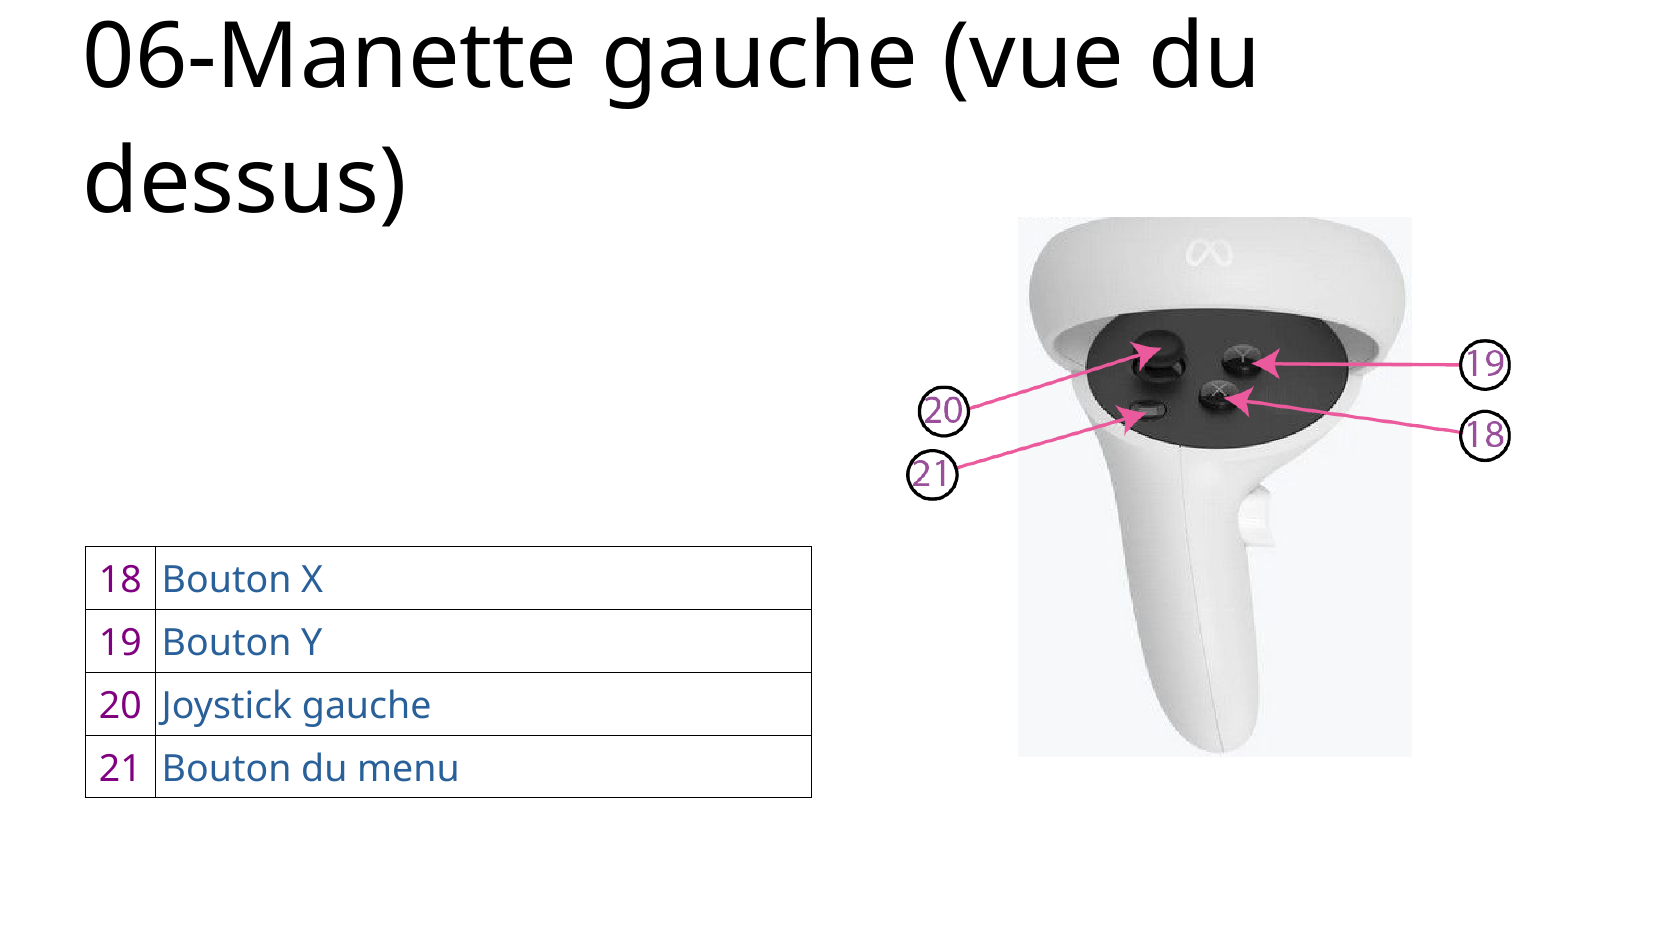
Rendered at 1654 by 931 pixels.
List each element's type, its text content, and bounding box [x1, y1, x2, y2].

picture [906, 217, 1511, 757]
title 06-Manette gauche (vue du dessus) [82, 37, 1571, 193]
table_header 18 [86, 547, 155, 609]
table_header Bouton X [156, 547, 811, 609]
table_cell 20 [86, 673, 155, 735]
table_cell 19 [86, 610, 155, 672]
table_cell Bouton du menu [156, 736, 811, 797]
table_cell Joystick gauche [156, 673, 811, 735]
table_cell Bouton Y [156, 610, 811, 672]
table_cell 21 [86, 736, 155, 797]
